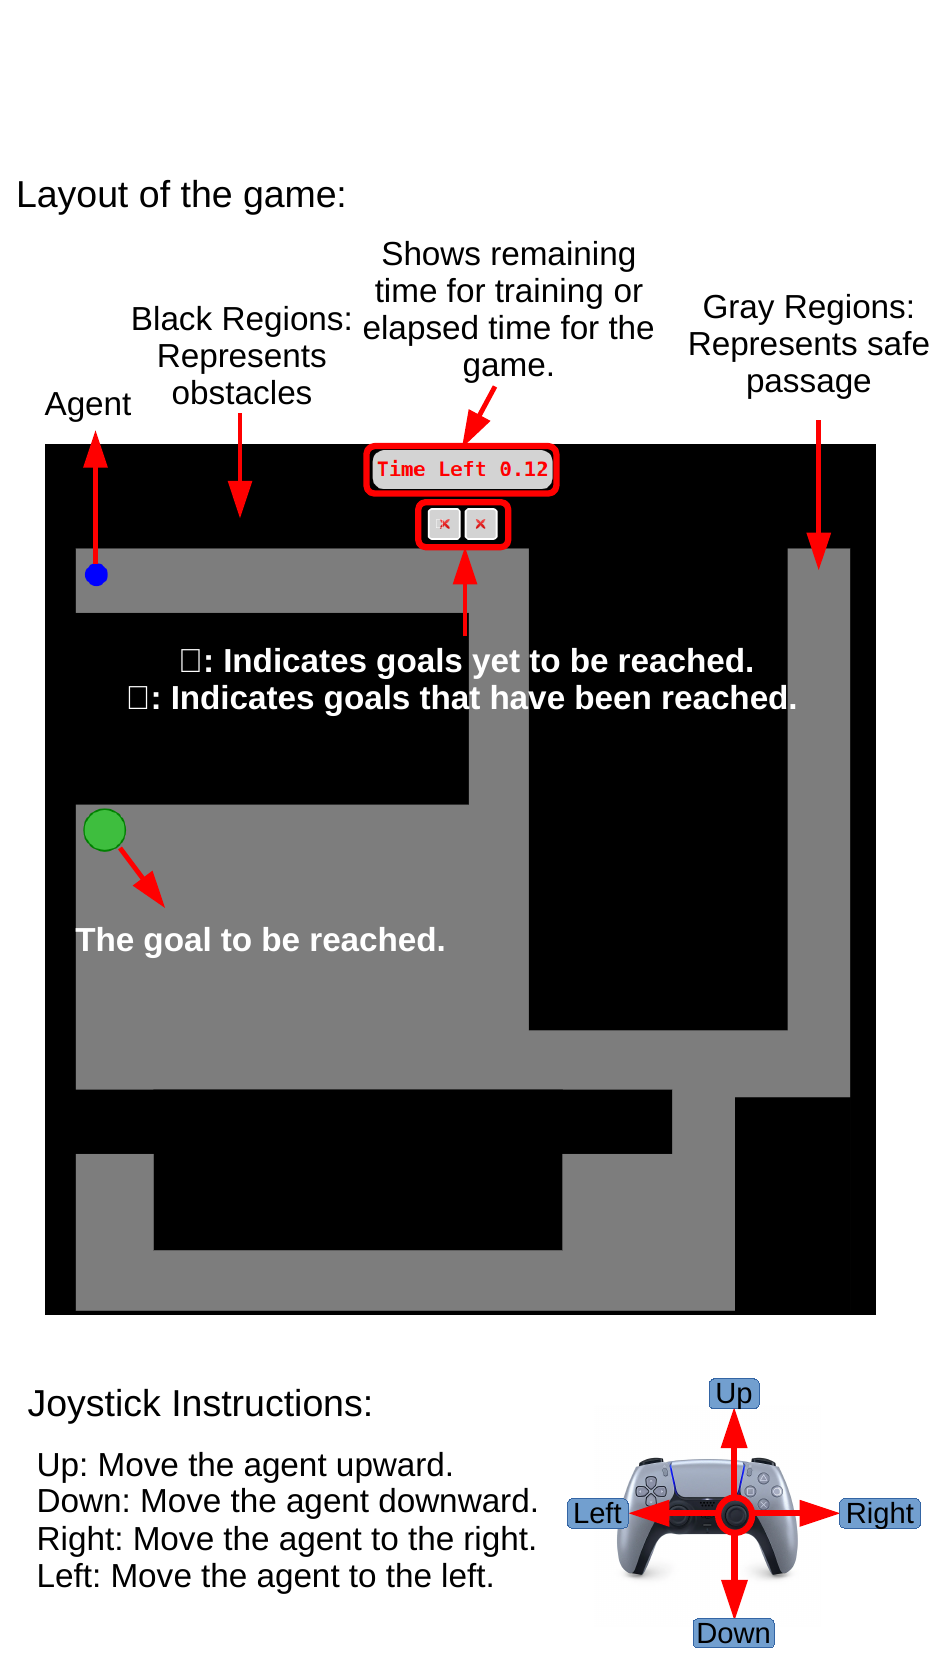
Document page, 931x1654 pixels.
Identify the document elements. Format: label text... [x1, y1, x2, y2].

picture [45, 444, 876, 635]
text_box Agent [29, 378, 105, 520]
picture [732, 1405, 821, 1510]
text_box Joystick Instructions: [12, 1374, 389, 1432]
text_box ❌: Indicates goals yet to be reached. ✅: Indicates goals that have been reached. [39, 635, 895, 873]
text_box Shows remaining time for training or elapsed time for the game. [342, 227, 676, 391]
text_box Up [709, 1378, 760, 1409]
picture [736, 1516, 821, 1627]
text_box [380, 446, 557, 494]
text_box [718, 1497, 753, 1533]
text_box Up: Move the agent upward. Down: Move the agent downward. Right: Move the agent to the right. Left: Move the agent to the left. [21, 1438, 568, 1654]
text_box Up [741, 1389, 748, 1401]
picture [45, 873, 876, 1315]
text_box Down [693, 1618, 775, 1648]
text_box [418, 502, 509, 548]
text_box ✅ [420, 510, 492, 562]
text_box Layout of the game: [1, 165, 536, 223]
text_box Right [839, 1498, 921, 1529]
picture [594, 1405, 733, 1627]
text_box The goal to be reached. [48, 913, 474, 1114]
text_box Gray Regions: Represents safe passage [672, 281, 931, 590]
text_box Black Regions: Represents obstacles [105, 292, 380, 602]
text_box Left [568, 1498, 629, 1529]
